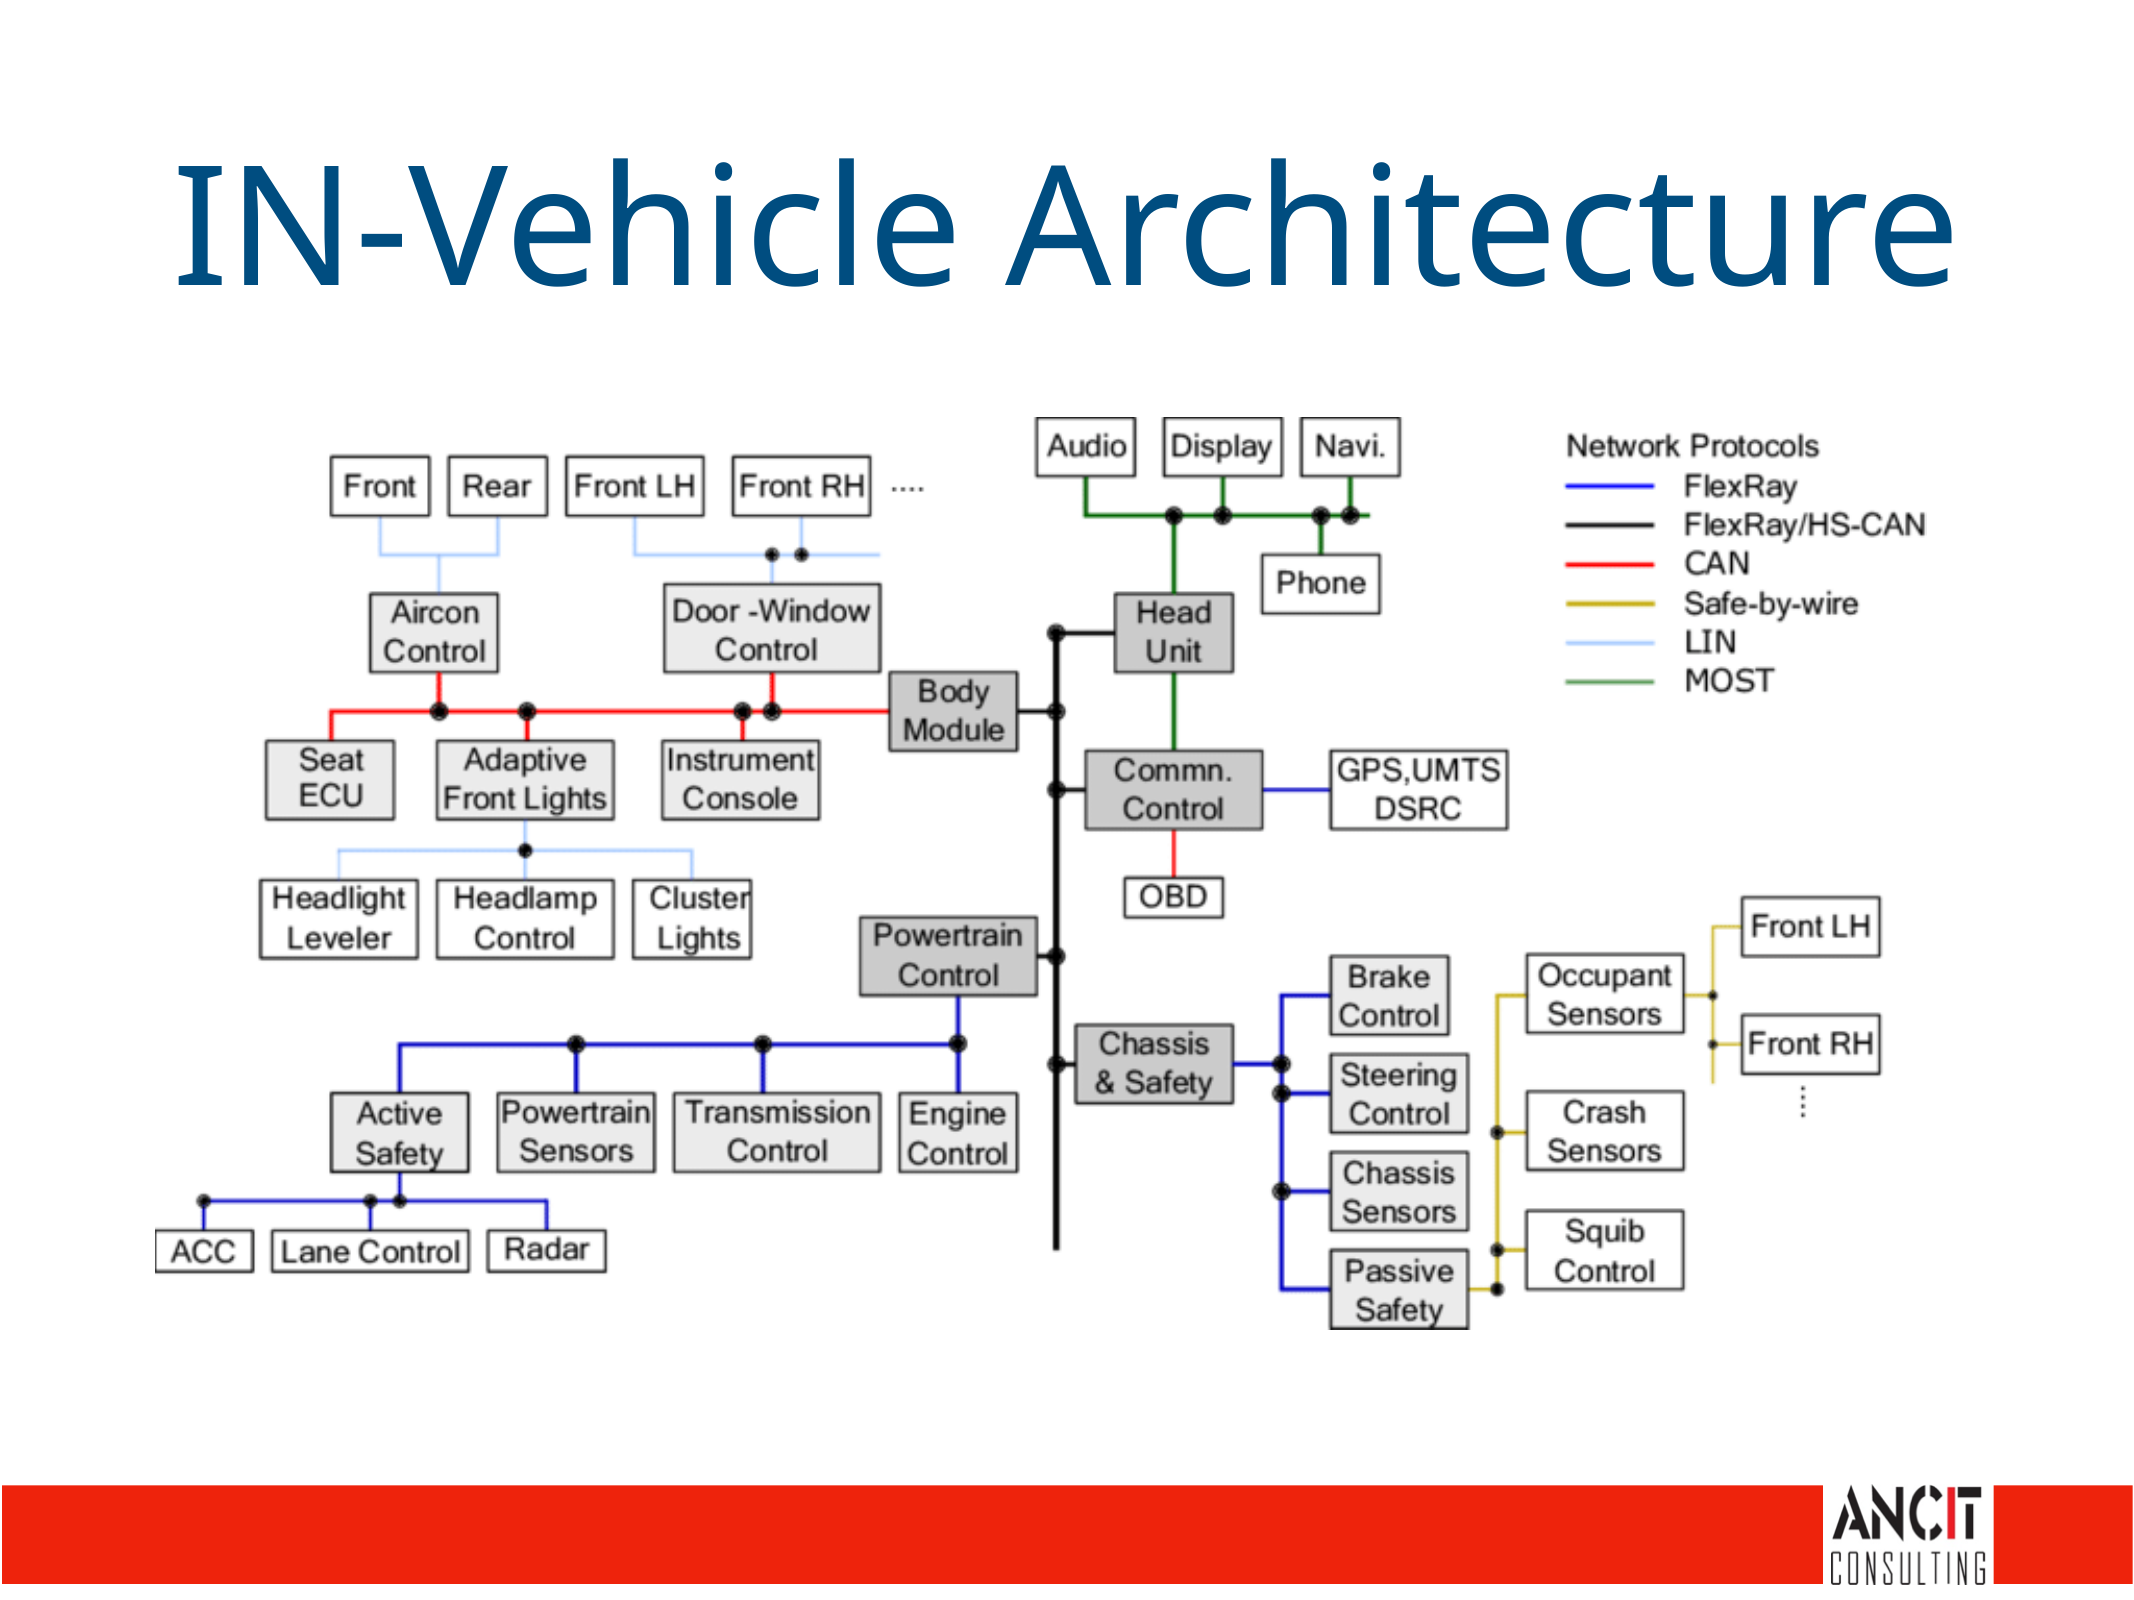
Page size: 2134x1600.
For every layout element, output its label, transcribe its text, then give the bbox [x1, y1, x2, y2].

picture [155, 417, 1927, 1330]
title IN-Vehicle Architecture [156, 41, 1978, 396]
picture [1831, 1484, 1986, 1585]
text_box [2, 1485, 1823, 1584]
text_box [1993, 1485, 2133, 1584]
